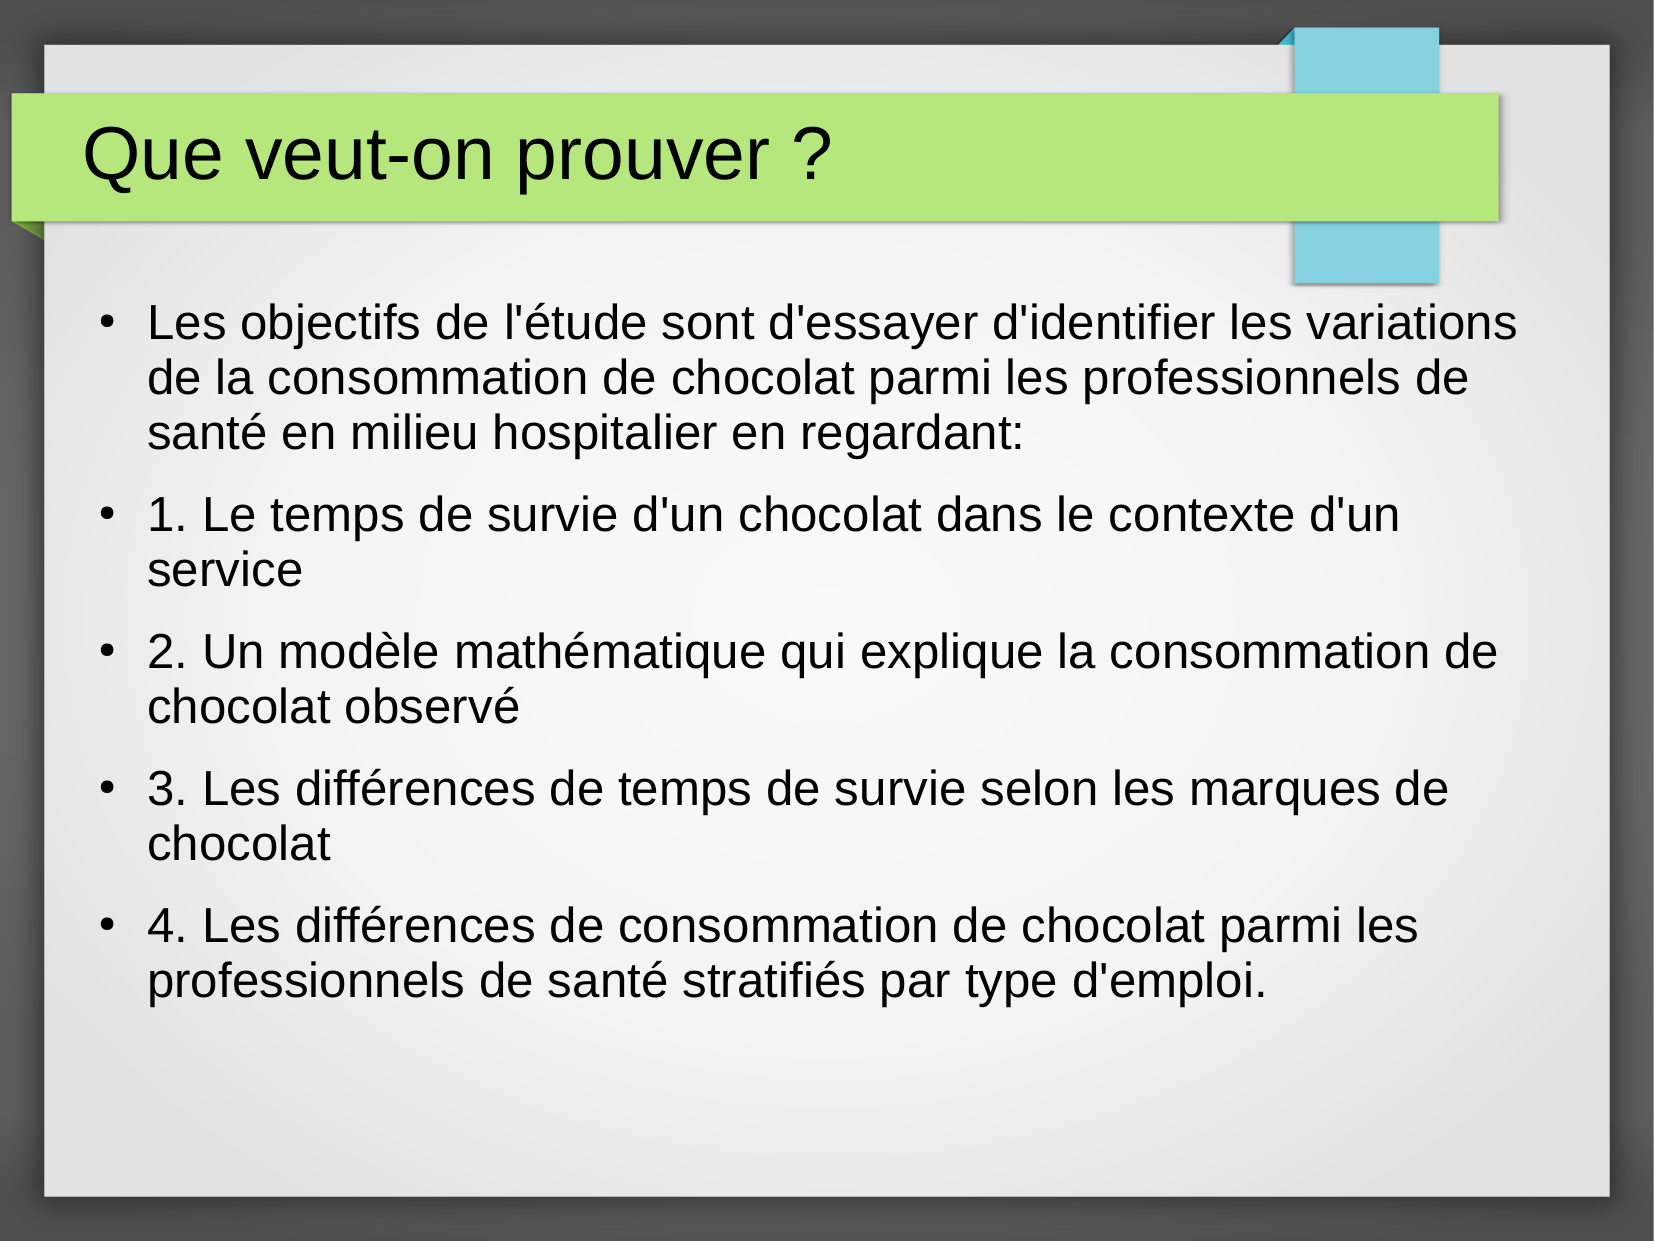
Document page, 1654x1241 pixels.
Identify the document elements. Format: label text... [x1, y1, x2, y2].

picture [0, 0, 1654, 1241]
title Que veut-on prouver ? [82, 94, 1264, 213]
list Les objectifs de l'étude sont d'essayer d'identifier les variations de la consommation de chocolat parmi les professionnels de santé en milieu hospitalier en regardant: 1. Le temps de survie d'un chocolat dans le contexte d'un service 2. Un modèle mathématique qui explique la consommation de chocolat observé 3. Les différences de temps de survie selon les marques de chocolat 4. Les différences de consommation de chocolat parmi les professionnels de santé stratifiés par type d'emploi. [82, 295, 1571, 1015]
